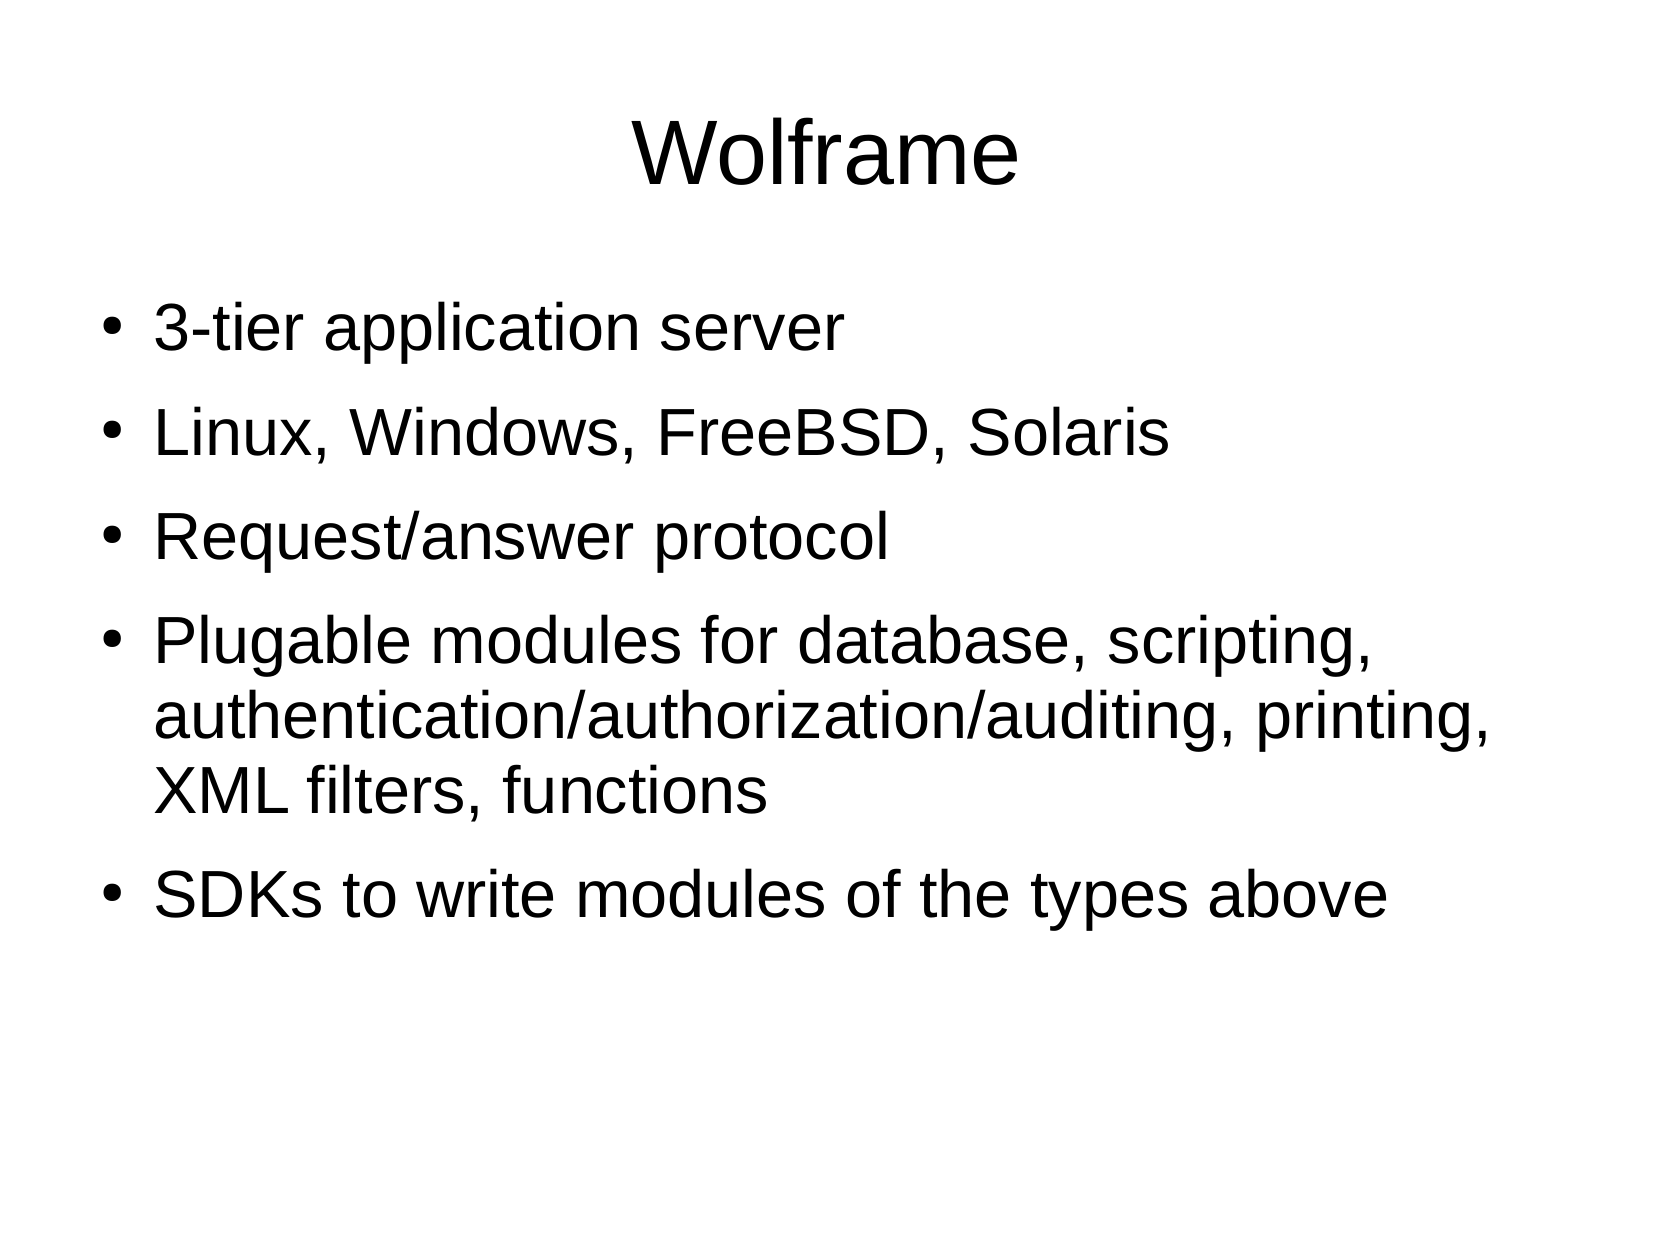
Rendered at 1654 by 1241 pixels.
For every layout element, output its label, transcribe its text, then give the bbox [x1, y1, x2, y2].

title Wolframe [82, 49, 1571, 257]
list 3-tier application server Linux, Windows, FreeBSD, Solaris Request/answer protocol Plugable modules for database, scripting, authentication/authorization/auditing, printing, XML filters, functions SDKs to write modules of the types above [82, 290, 1538, 1010]
